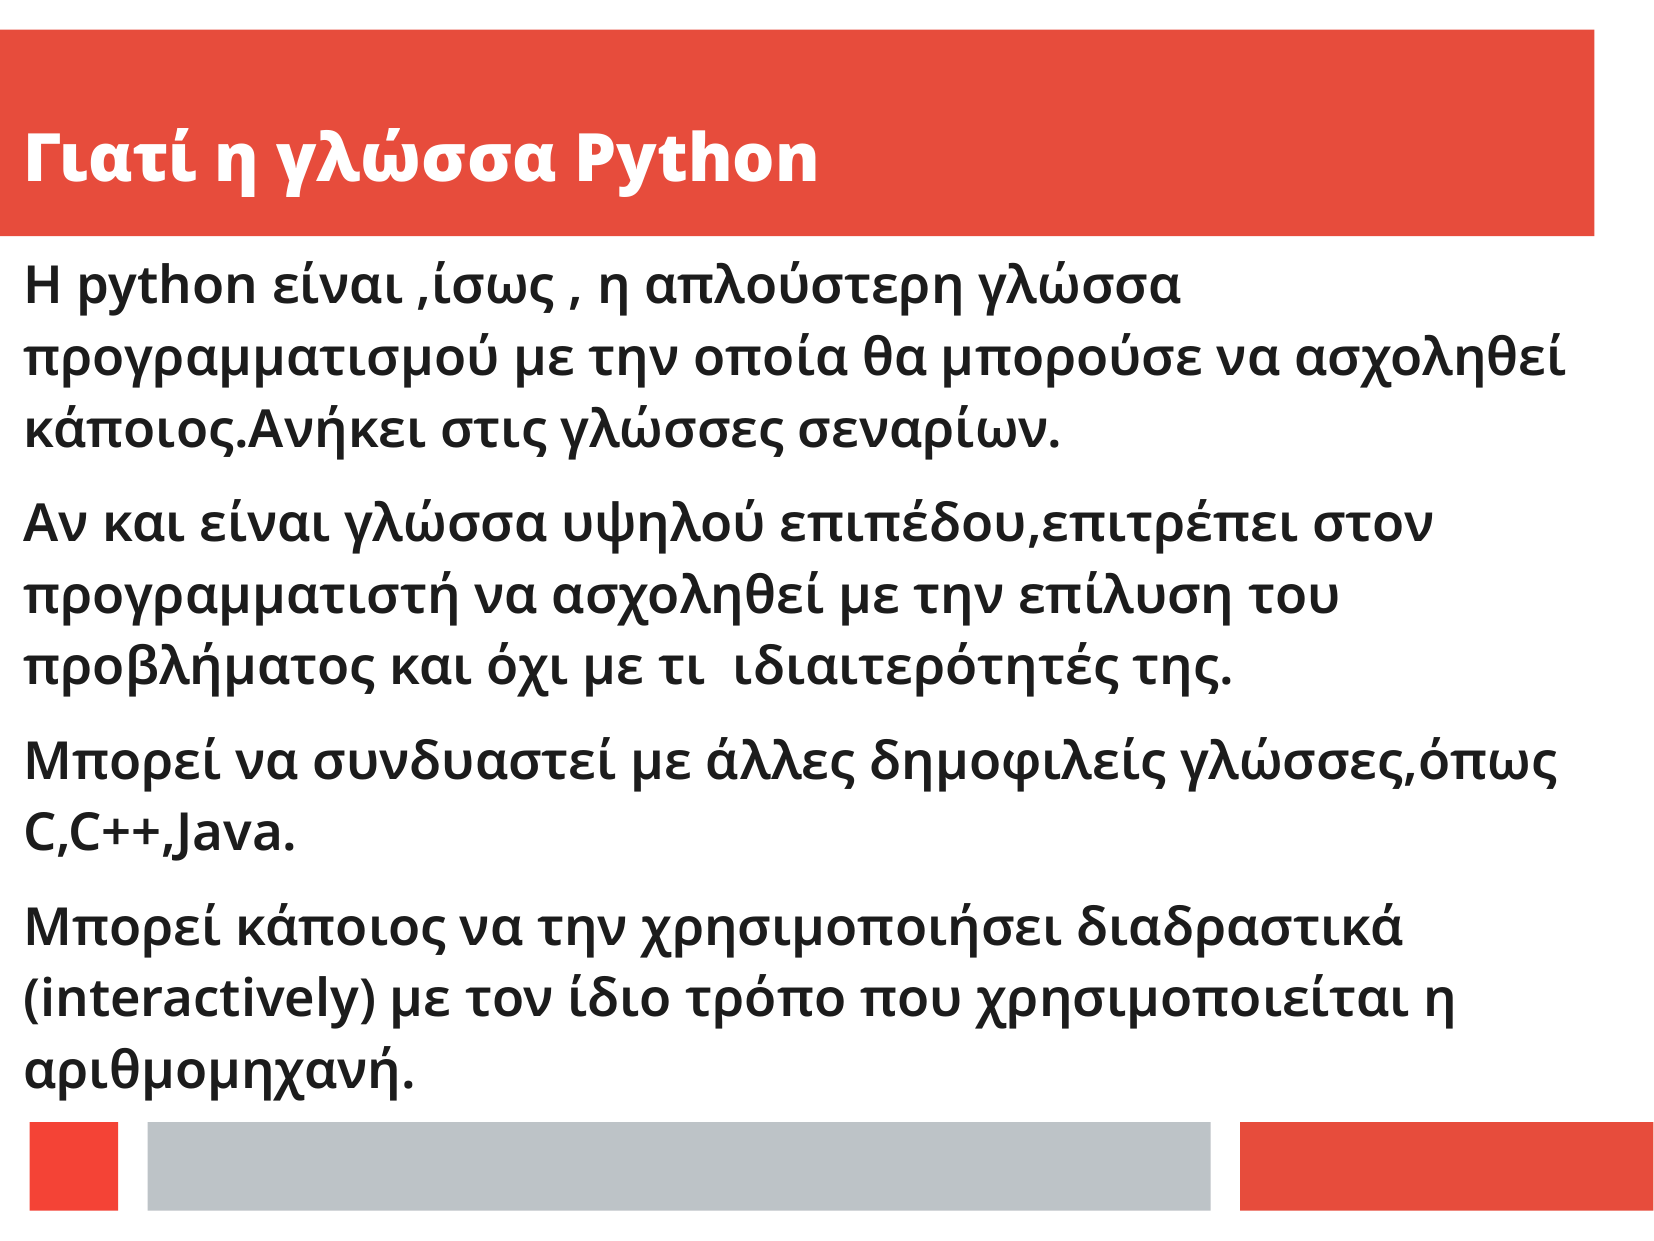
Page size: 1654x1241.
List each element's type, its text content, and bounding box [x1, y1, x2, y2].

title Γιατί η γλώσσα Python [23, 53, 1619, 201]
list H python είναι ,ίσως , η απλούστερη γλώσσα προγραμματισμού με την οποία θα μπορούσε να ασχοληθεί κάποιος.Ανήκει στις γλώσσες σεναρίων. Aν και είναι γλώσσα υψηλού επιπέδου,επιτρέπει στον προγραμματιστή να ασχοληθεί με την επίλυση του προβλήματος και όχι με τι ιδιαιτερότητές της. Μπορεί να συνδυαστεί με άλλες δημοφιλείς γλώσσες,όπως C,C++,Java. Mπορεί κάποιος να την χρησιμοποιήσει διαδραστικά (interactively) με τον ίδιο τρόπο που χρησιμοποιείται η αριθμομηχανή. [23, 248, 1642, 1111]
